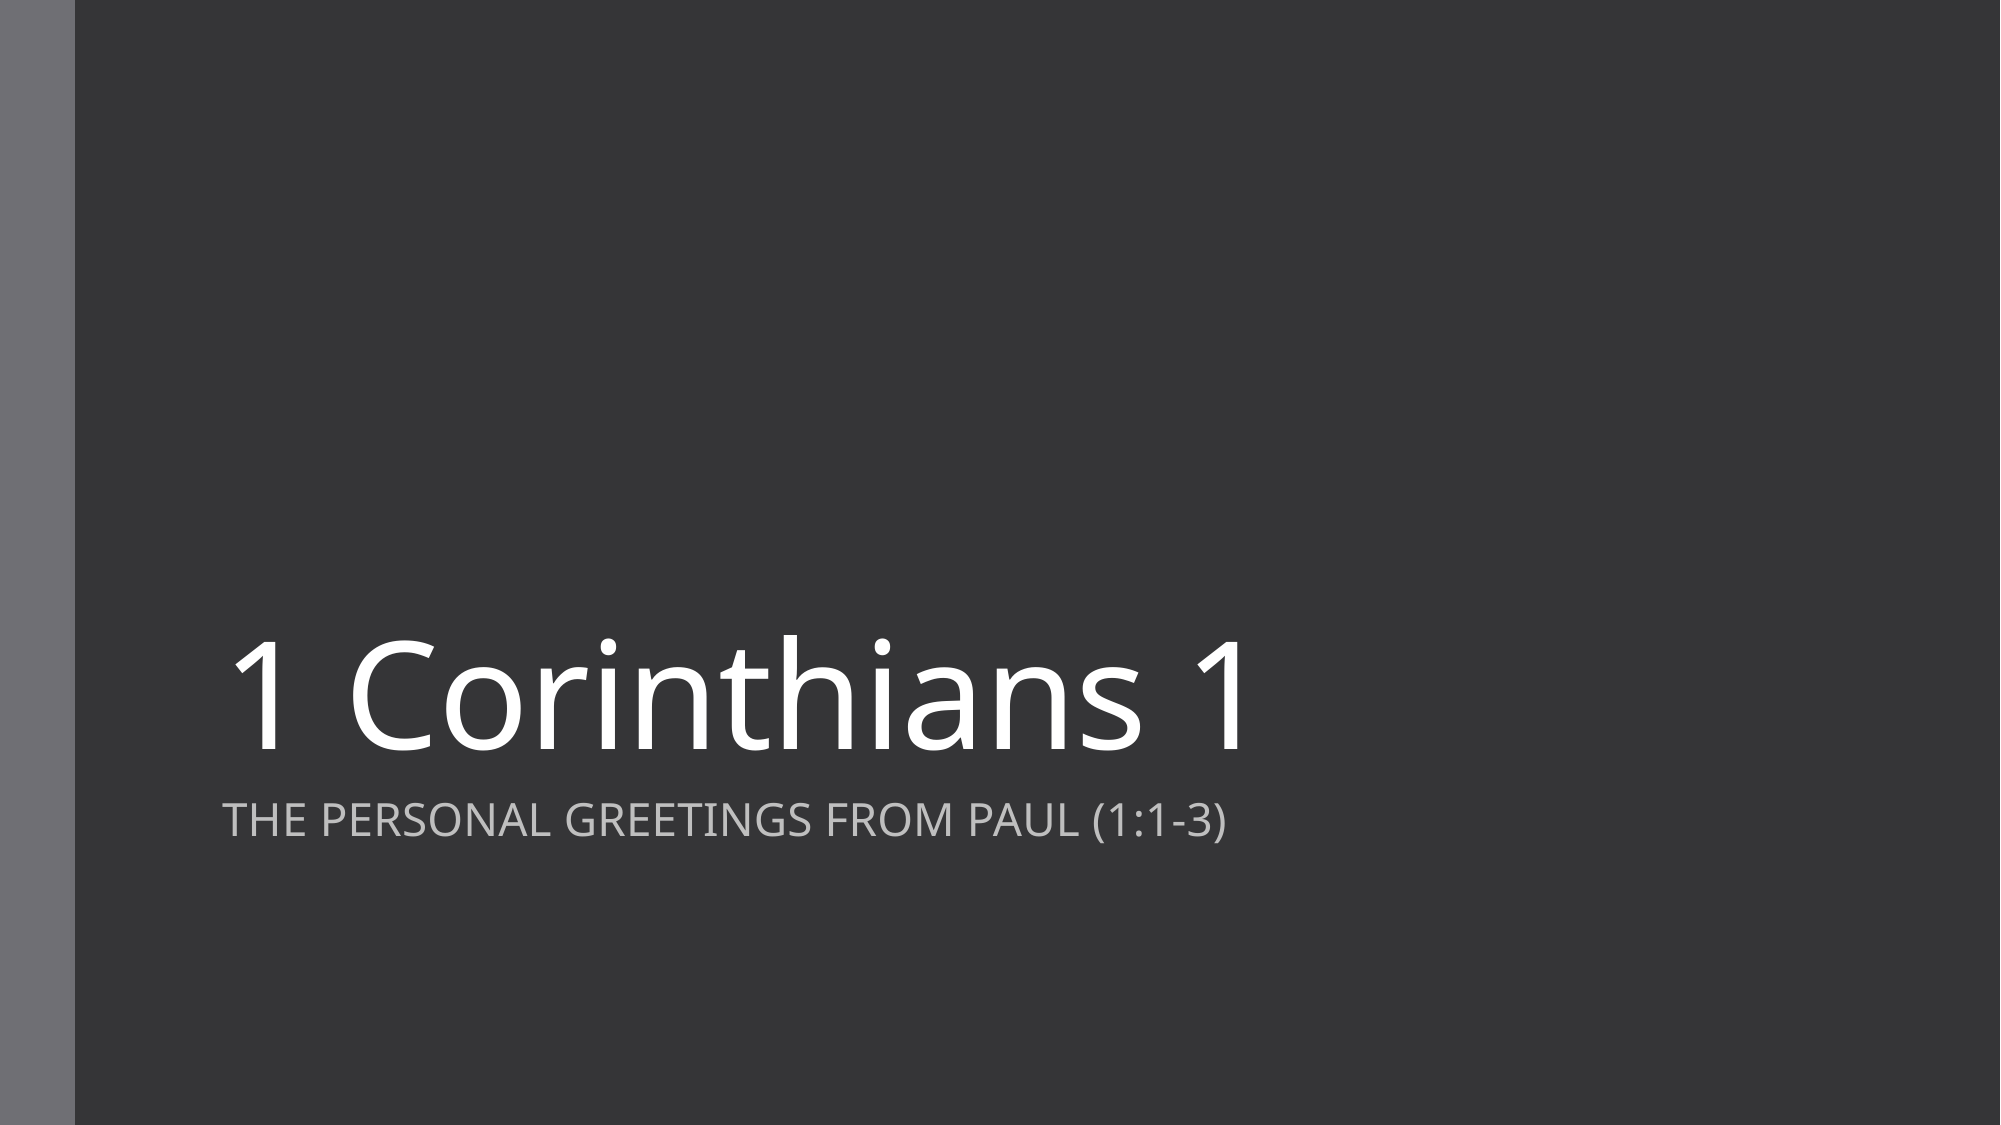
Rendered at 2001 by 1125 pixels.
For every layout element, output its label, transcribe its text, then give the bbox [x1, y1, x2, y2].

title 1 Corinthians 1 [206, 124, 1752, 787]
subtitle THE PERSONAL GREETINGS FROM PAUL (1:1-3) [206, 787, 1752, 1066]
